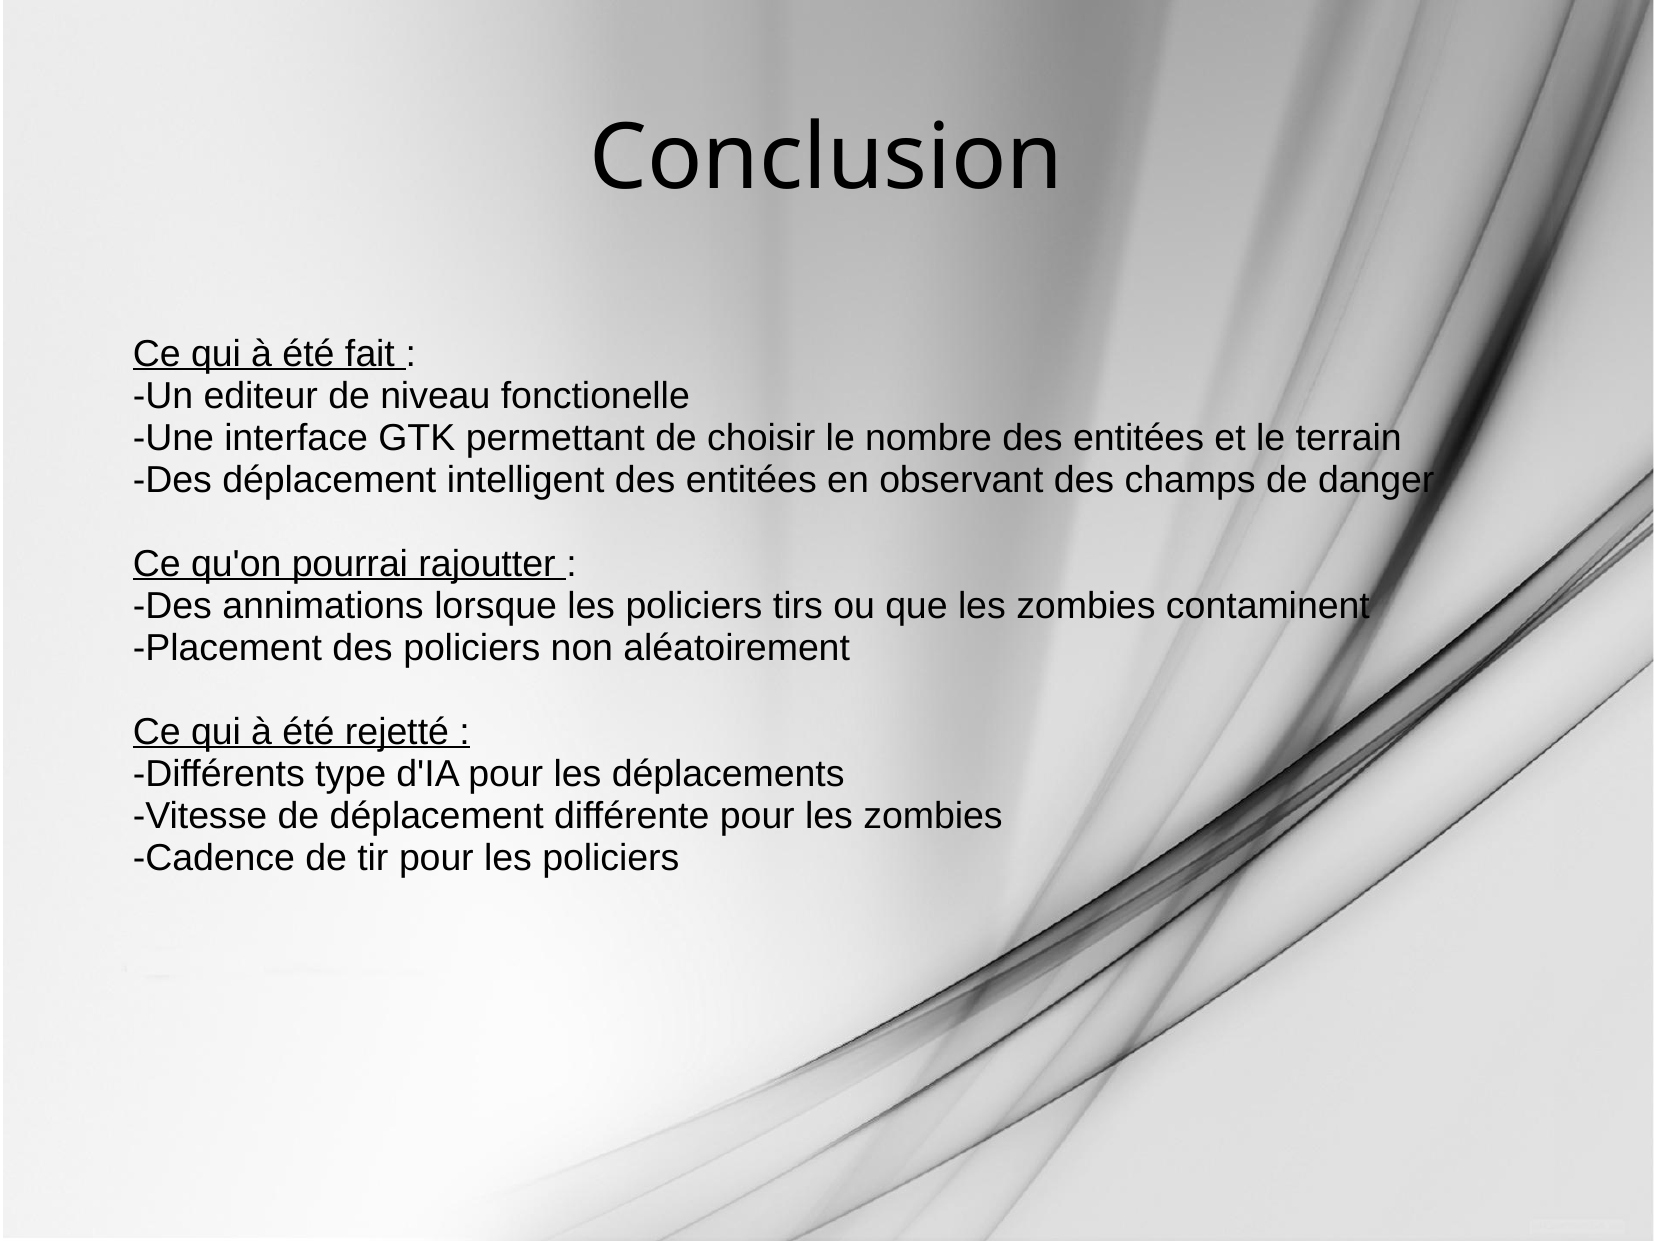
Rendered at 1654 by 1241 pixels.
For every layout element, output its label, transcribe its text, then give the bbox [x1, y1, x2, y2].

picture [3, 0, 1654, 1241]
text_box Ce qui à été fait : -Un editeur de niveau fonctionelle -Une interface GTK permettant de choisir le nombre des entitées et le terrain -Des déplacement intelligent des entitées en observant des champs de danger Ce qu'on pourrai rajoutter : -Des annimations lorsque les policiers tirs ou que les zombies contaminent -Placement des policiers non aléatoirement Ce qui à été rejetté : -Différents type d'IA pour les déplacements -Vitesse de déplacement différente pour les zombies -Cadence de tir pour les policiers [118, 324, 1450, 887]
title Conclusion [82, 49, 1571, 257]
